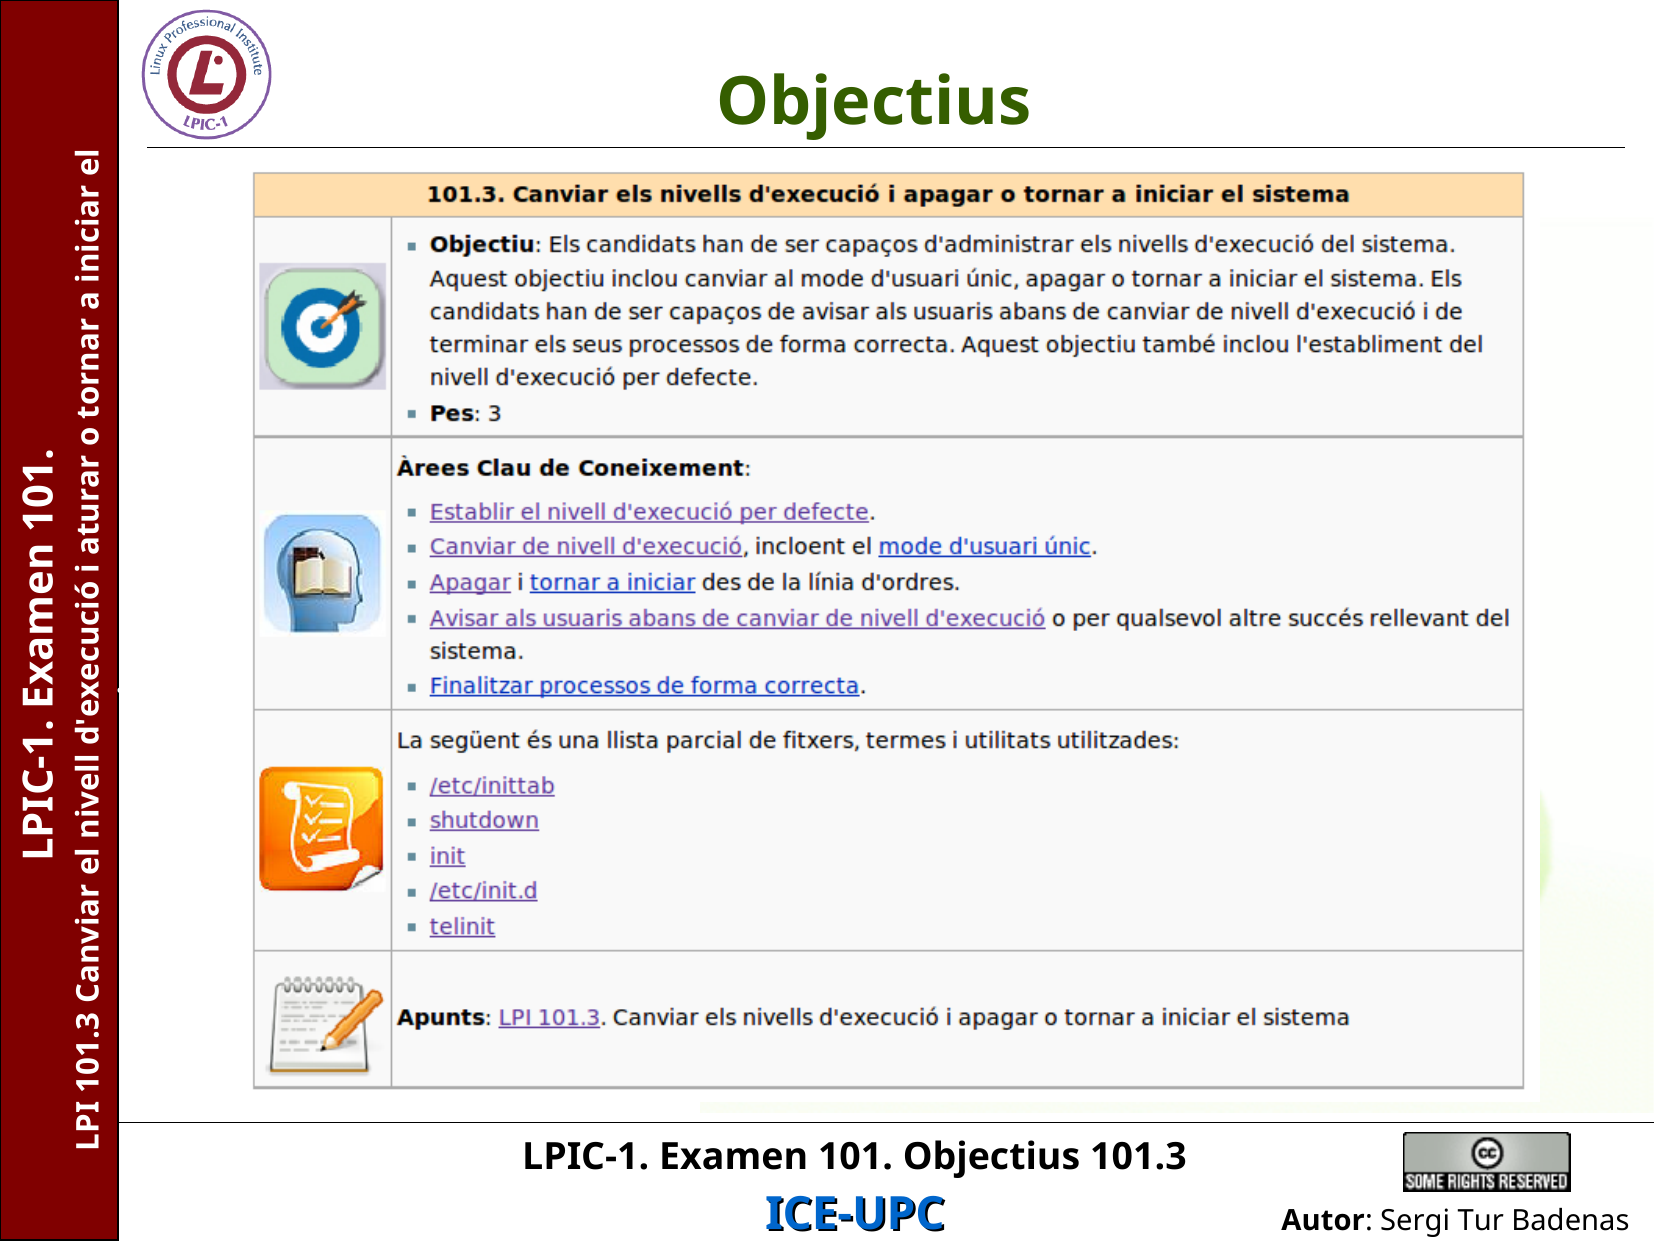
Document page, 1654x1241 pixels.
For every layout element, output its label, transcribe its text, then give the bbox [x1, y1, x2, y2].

title Objectius [129, 55, 1619, 142]
picture [135, 5, 277, 55]
picture [244, 160, 1654, 1113]
picture [1403, 1132, 1571, 1192]
